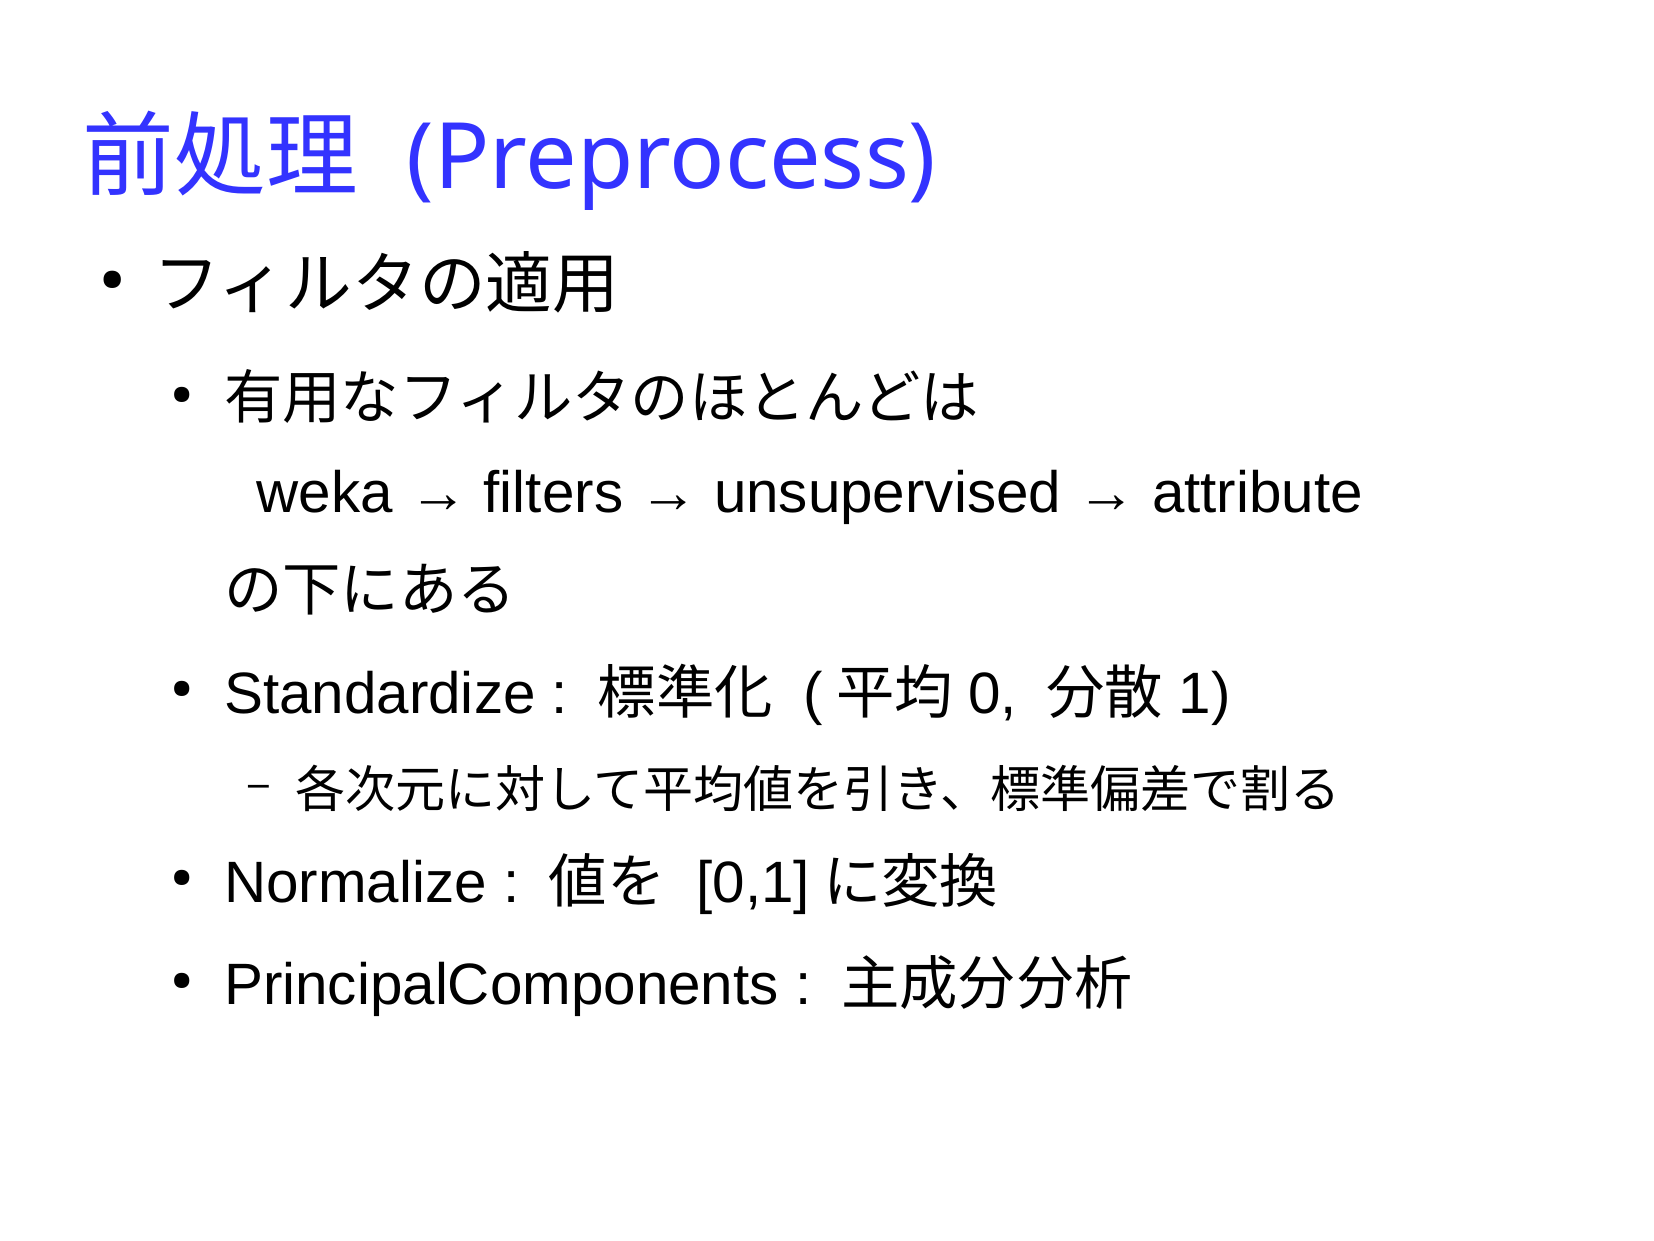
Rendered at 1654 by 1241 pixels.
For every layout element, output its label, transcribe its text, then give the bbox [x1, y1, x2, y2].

title 前処理 (Preprocess) [82, 49, 1571, 236]
list フィルタの適用 有用なフィルタのほとんどは weka → filters → unsupervised → attribute の下にある Standardize : 標準化 (平均0, 分散1) 各次元に対して平均値を引き、標準偏差で割る Normalize : 値を [0,1]に変換 PrincipalComponents : 主成分分析 [82, 236, 1571, 1080]
